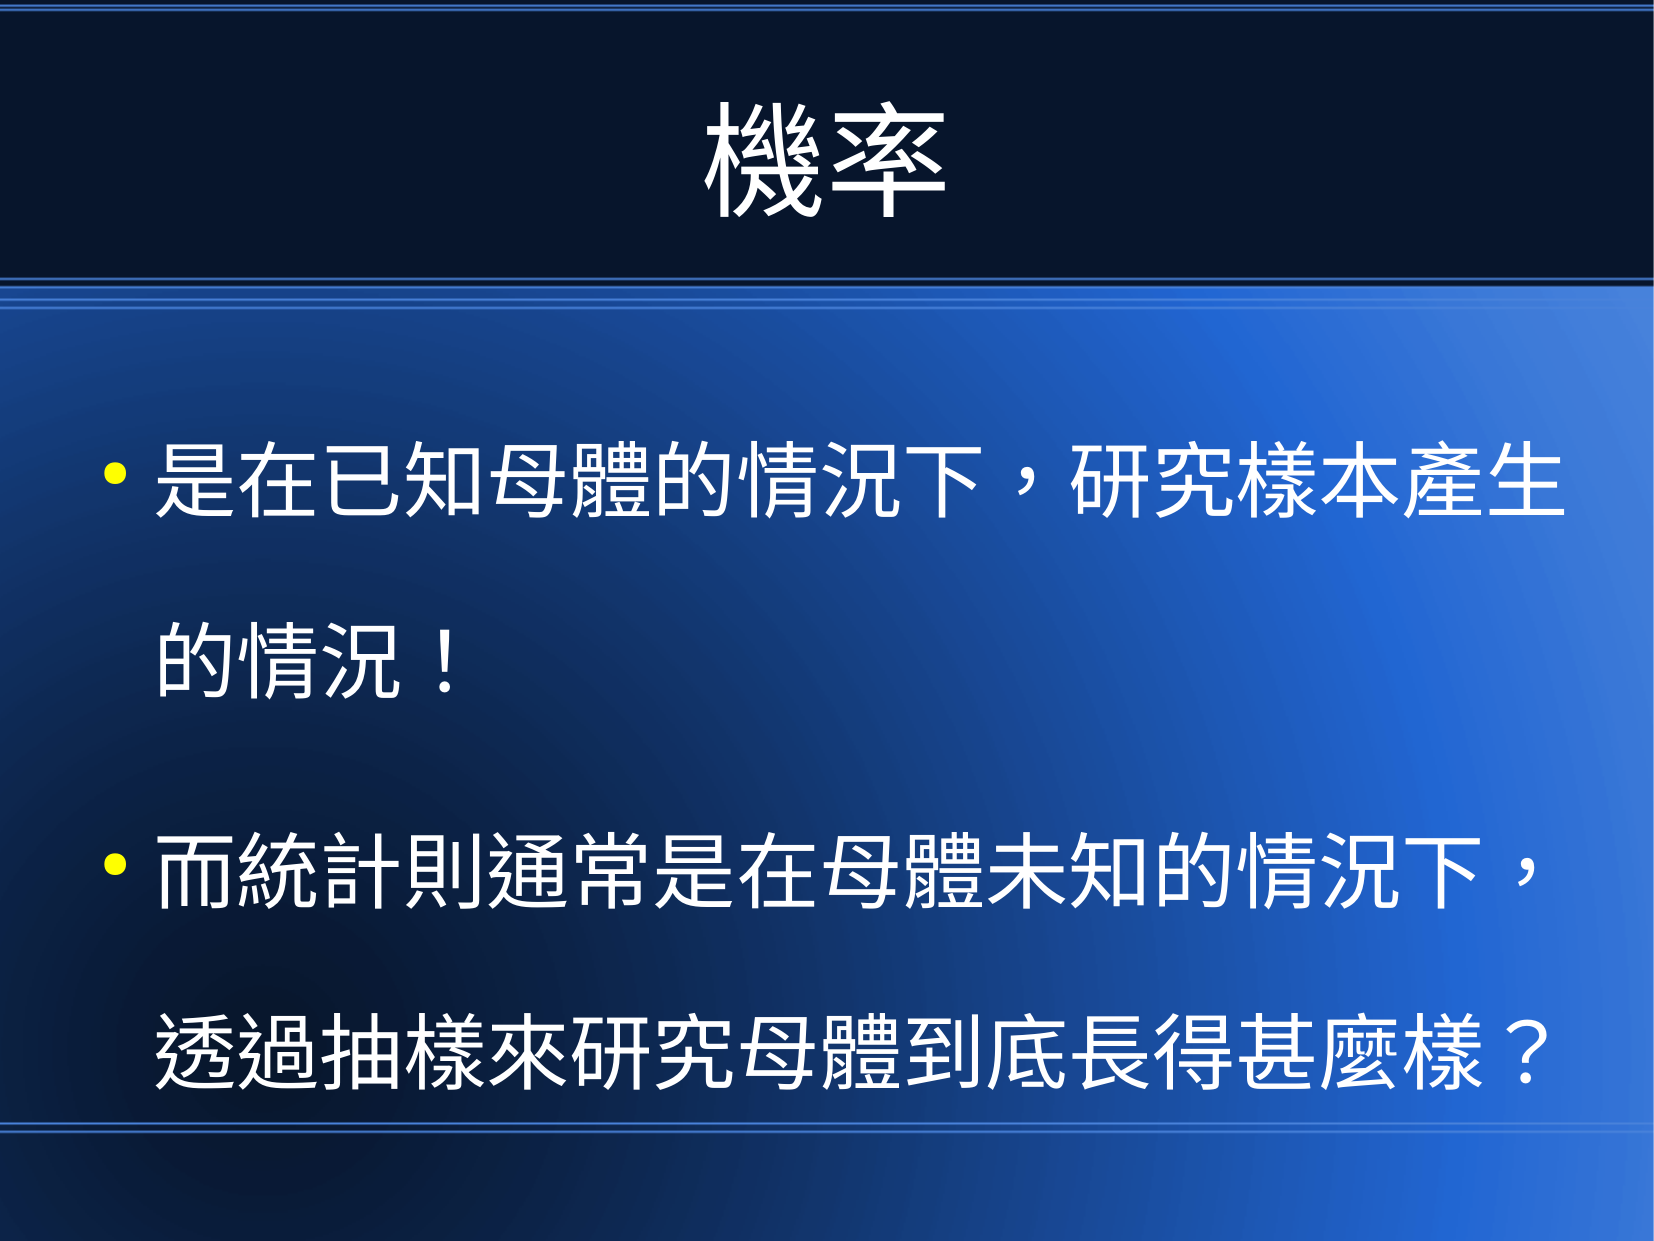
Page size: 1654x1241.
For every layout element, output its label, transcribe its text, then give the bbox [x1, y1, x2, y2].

picture [0, 0, 1654, 1241]
list 是在已知母體的情況下，研究樣本產生的情況！ 而統計則通常是在母體未知的情況下，透過抽樣來研究母體到底長得甚麼樣？ [82, 355, 1571, 1241]
title 機率 [82, 49, 1571, 257]
